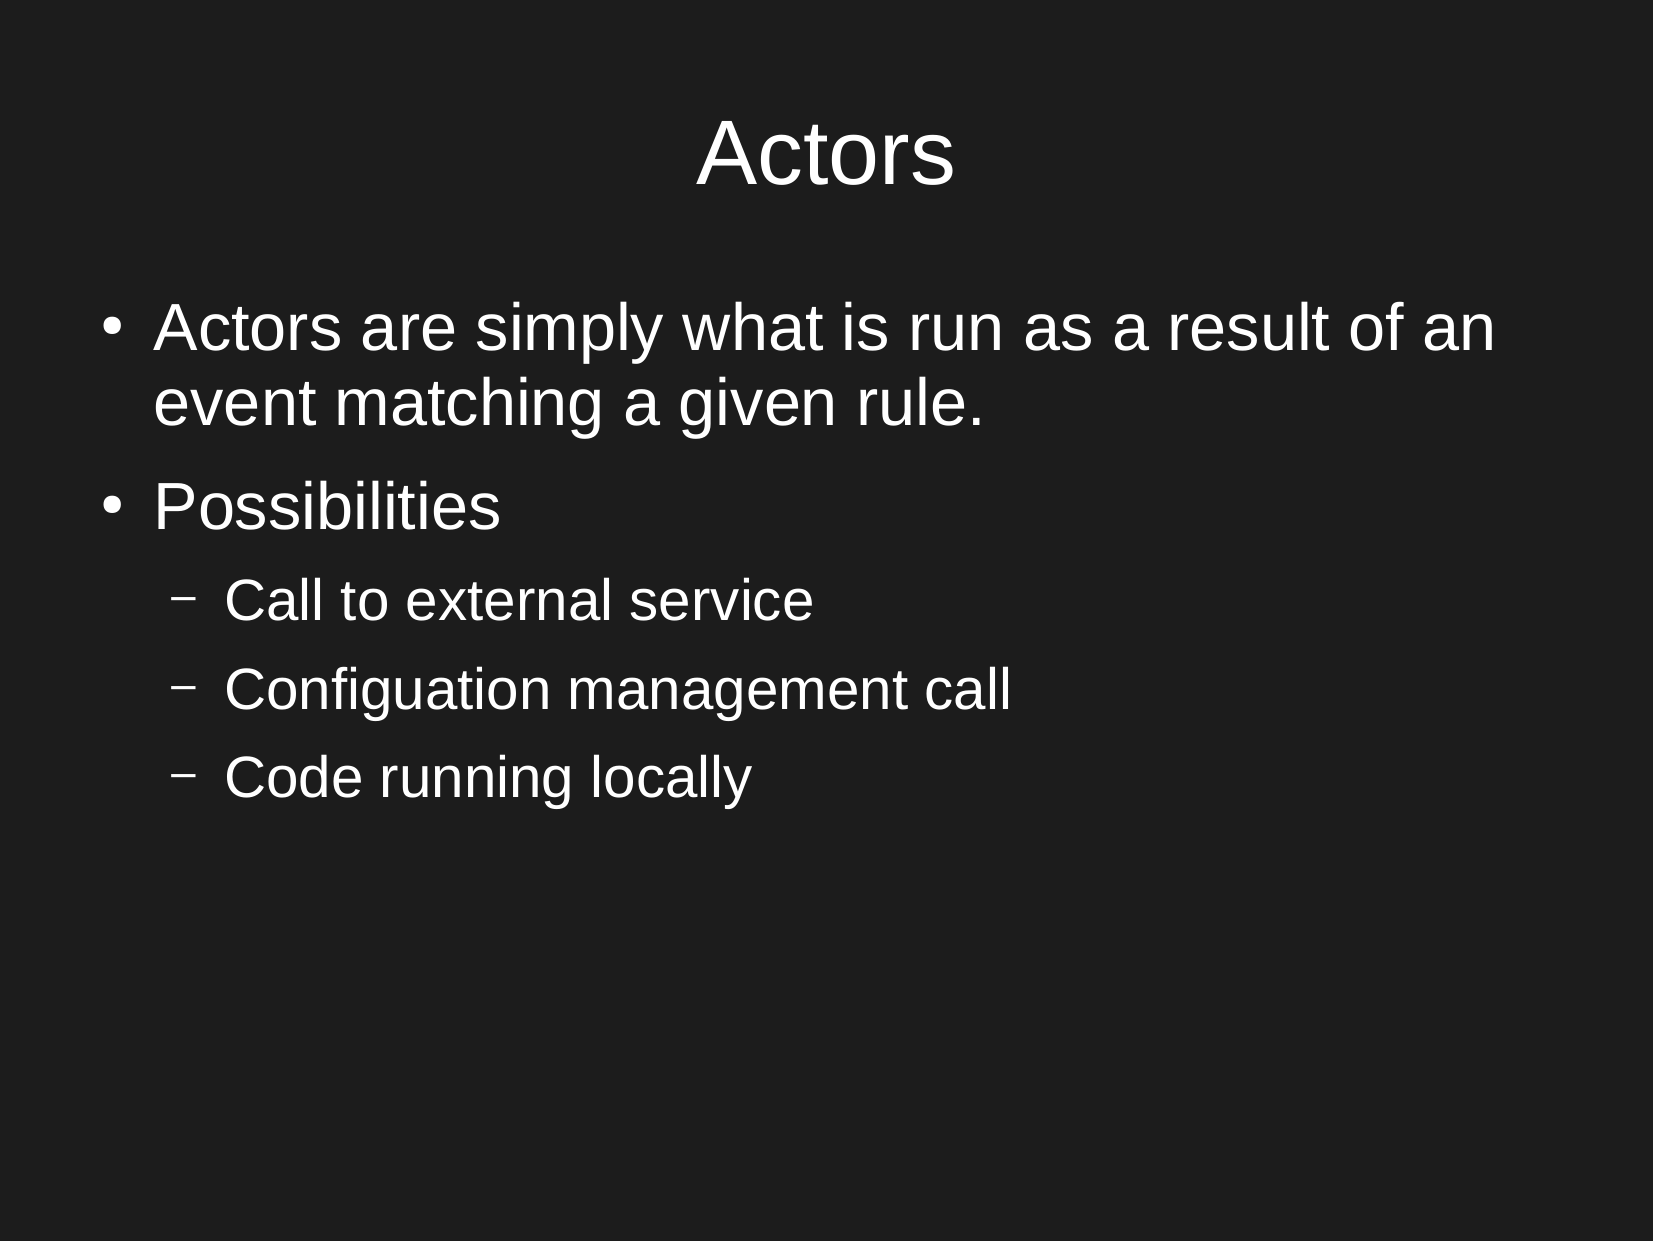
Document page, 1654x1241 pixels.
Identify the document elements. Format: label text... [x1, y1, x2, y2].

list Actors are simply what is run as a result of an event matching a given rule. Possibilities Call to external service Configuation management call Code running locally [82, 290, 1571, 1010]
title Actors [82, 49, 1571, 257]
